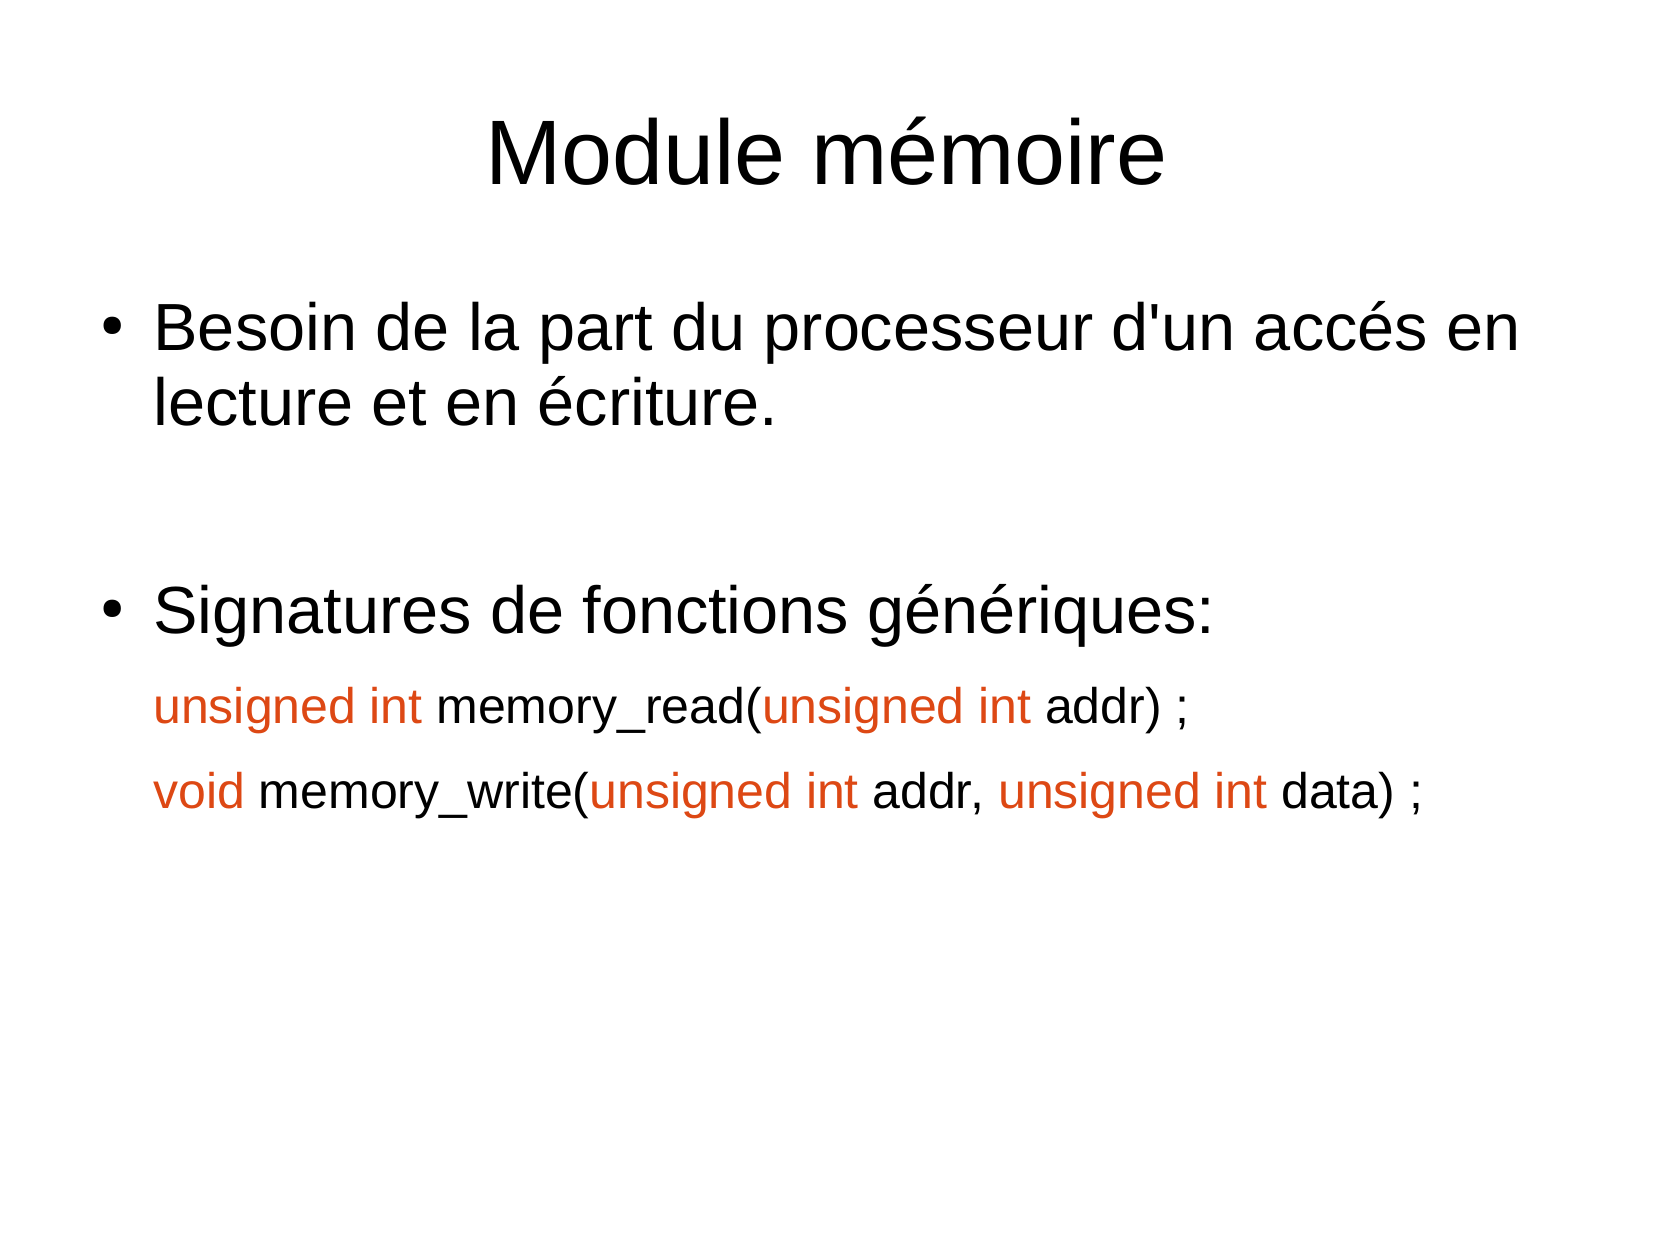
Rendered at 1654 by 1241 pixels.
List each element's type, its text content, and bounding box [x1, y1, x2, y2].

title Module mémoire [82, 49, 1571, 257]
list Besoin de la part du processeur d'un accés en lecture et en écriture. Signatures de fonctions génériques: unsigned int memory_read(unsigned int addr) ; void memory_write(unsigned int addr, unsigned int data) ; [82, 290, 1538, 1010]
